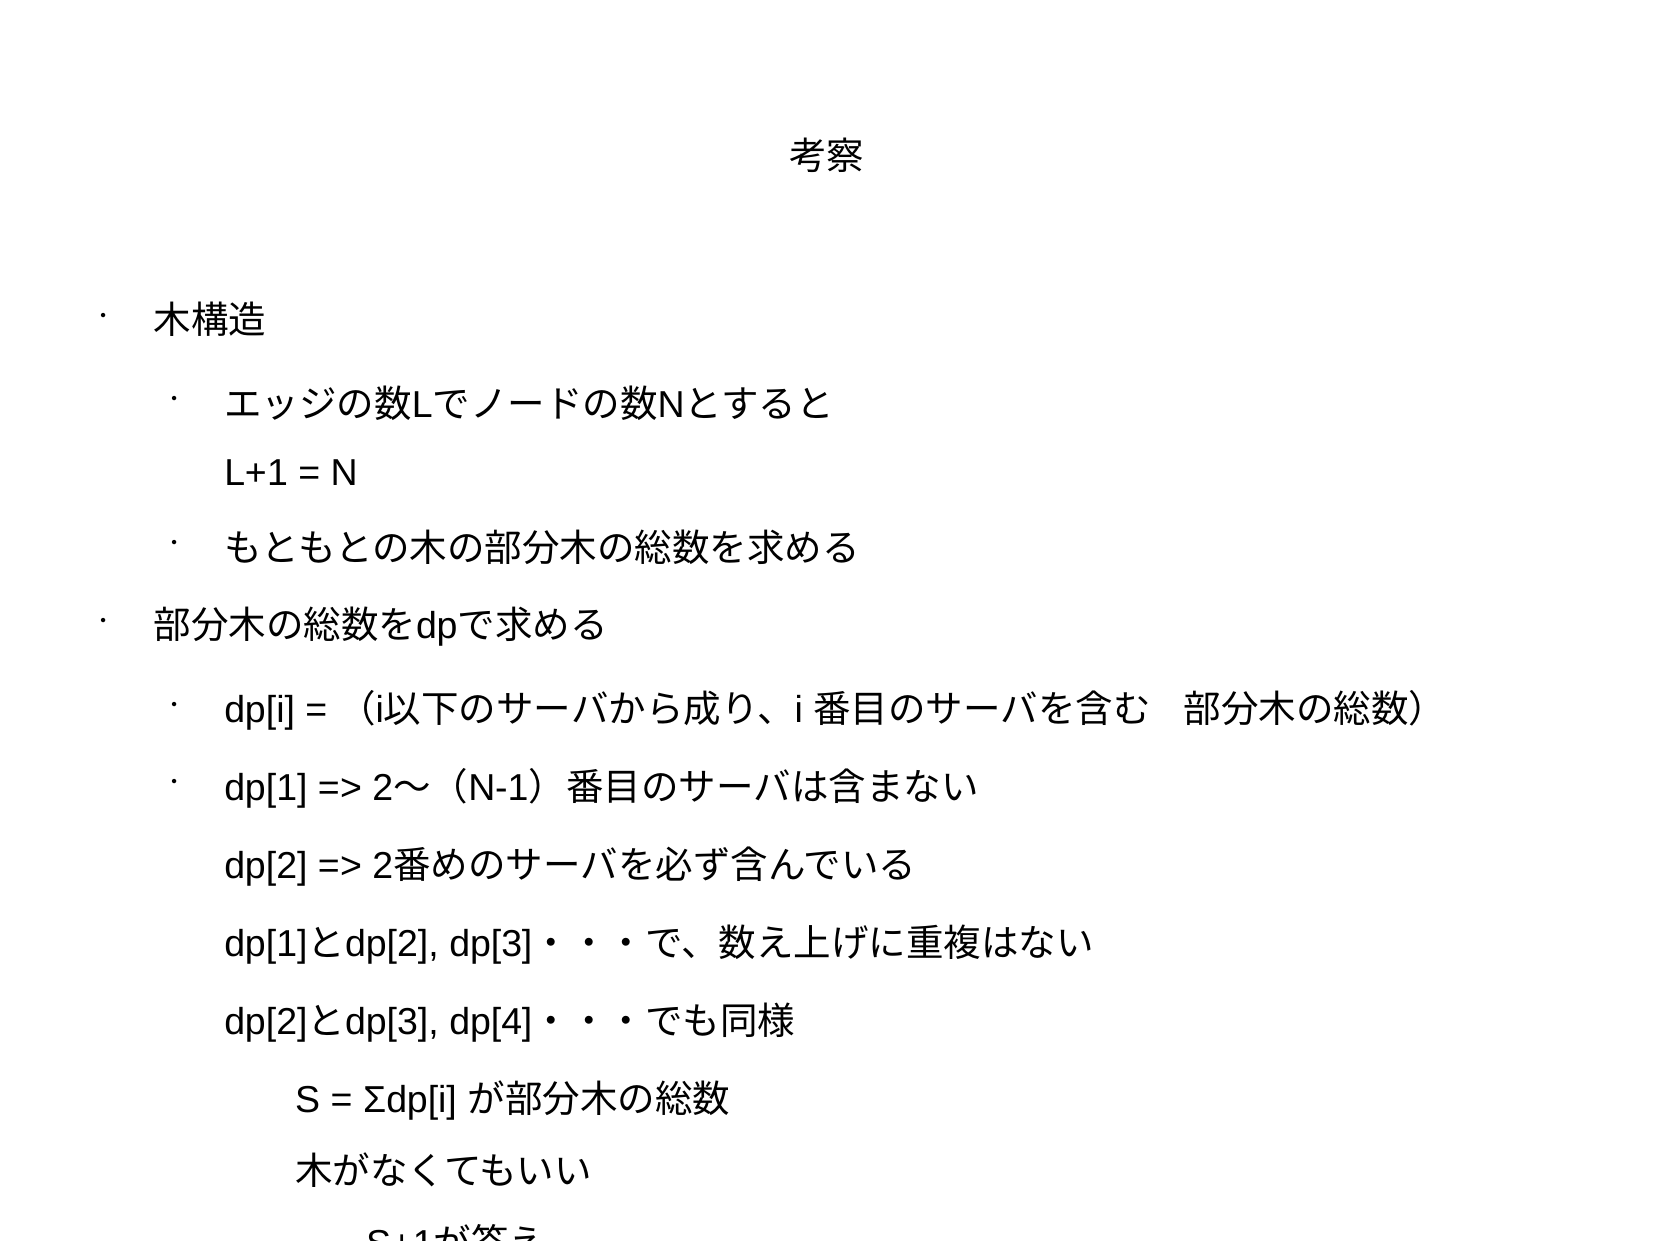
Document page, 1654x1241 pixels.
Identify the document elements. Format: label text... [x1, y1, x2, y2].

list 木構造 エッジの数Lでノードの数Nとすると L+1 = N もともとの木の部分木の総数を求める 部分木の総数をdpで求める dp[i] = （i以下のサーバから成り、i 番目のサーバを含む 部分木の総数） dp[1] => 2～（N-1）番目のサーバは含まない dp[2] => 2番めのサーバを必ず含んでいる dp[1]とdp[2], dp[3]・・・で、数え上げに重複はない dp[2]とdp[3], dp[4]・・・でも同様 S = Σdp[i] が部分木の総数 木がなくてもいい S+1が答え [82, 290, 1571, 1182]
title 考察 [82, 49, 1571, 257]
